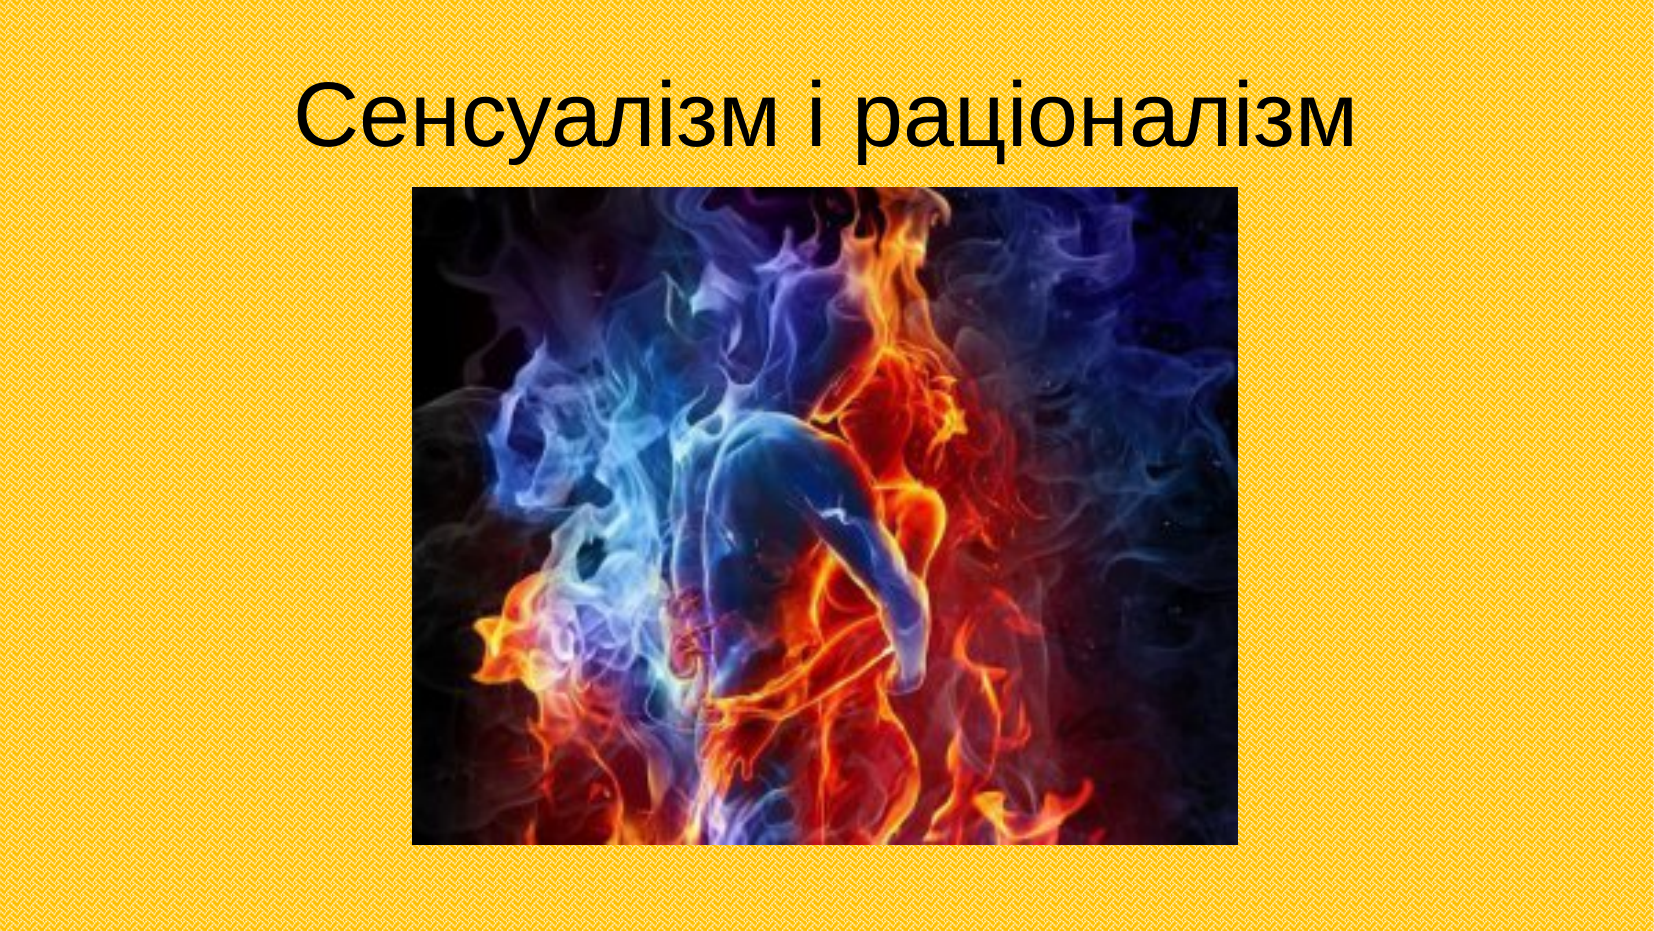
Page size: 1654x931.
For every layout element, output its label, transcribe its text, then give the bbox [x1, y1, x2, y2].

picture [0, 0, 1654, 931]
title Сенсуалізм і раціоналізм [82, 37, 1571, 193]
